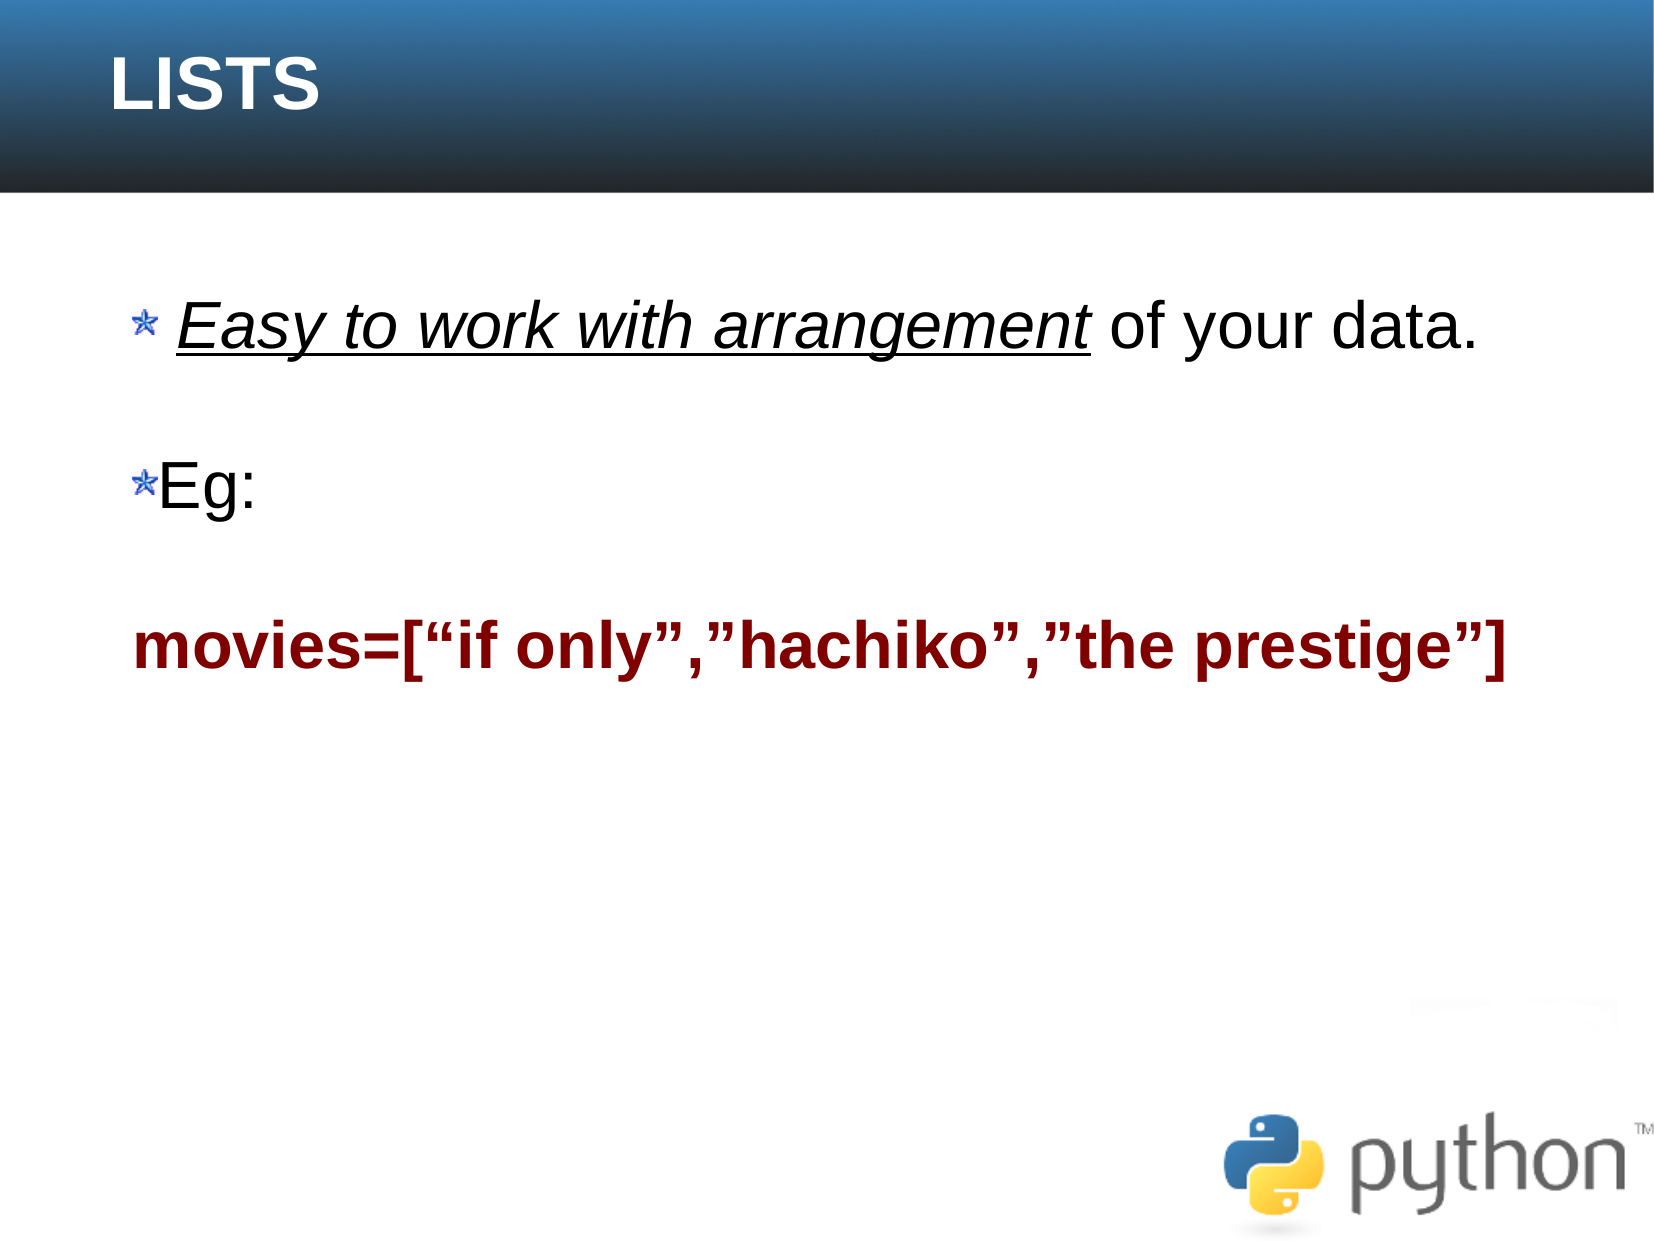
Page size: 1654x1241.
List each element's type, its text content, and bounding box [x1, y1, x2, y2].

picture [0, 0, 1654, 1241]
text_box LISTS [94, 35, 804, 134]
text_box Easy to work with arrangement of your data. Eg: movies=[“if only”,”hachiko”,”the prestige”] [118, 194, 1566, 690]
